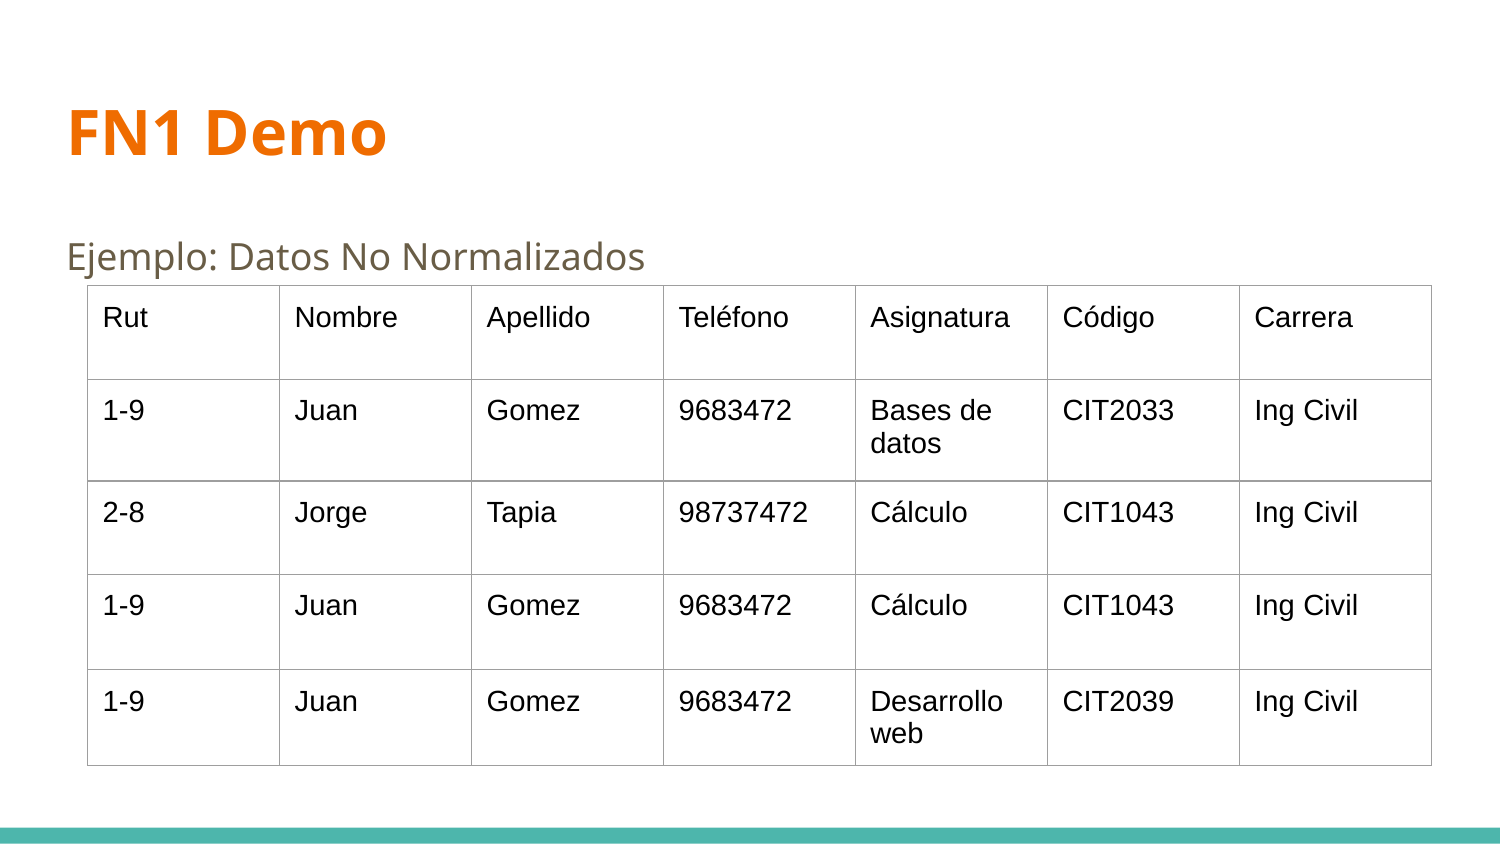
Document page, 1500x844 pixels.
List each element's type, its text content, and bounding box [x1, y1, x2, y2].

table_cell 2-8 [88, 482, 279, 574]
title FN1 Demo [51, 72, 1449, 189]
table_cell Gomez [472, 670, 663, 765]
table_cell 1-9 [88, 575, 279, 669]
table_cell Cálculo [856, 482, 1047, 574]
table_cell Cálculo [856, 575, 1047, 669]
list Ejemplo: Datos No Normalizados [51, 207, 1449, 750]
table_cell Ing Civil [1240, 482, 1431, 574]
table_header Apellido [472, 286, 663, 379]
table_header Nombre [280, 286, 471, 379]
table_header Carrera [1240, 286, 1431, 379]
table_cell 1-9 [88, 380, 279, 480]
table_header Asignatura [856, 286, 1047, 379]
table_cell 98737472 [664, 482, 855, 574]
table_cell Bases de datos [856, 380, 1047, 480]
table_cell Juan [280, 380, 471, 480]
table_cell CIT2039 [1048, 670, 1239, 765]
table_cell Gomez [472, 380, 663, 480]
table_cell Ing Civil [1240, 380, 1431, 480]
table_cell Tapia [472, 482, 663, 574]
table_header Teléfono [664, 286, 855, 379]
table_cell Ing Civil [1240, 575, 1431, 669]
table_cell Jorge [280, 482, 471, 574]
table_cell CIT1043 [1048, 575, 1239, 669]
table_header Código [1048, 286, 1239, 379]
table_cell 1-9 [88, 670, 279, 765]
table_cell Gomez [472, 575, 663, 669]
table_cell CIT1043 [1048, 482, 1239, 574]
table_cell Juan [280, 670, 471, 765]
table_cell Ing Civil [1240, 670, 1431, 765]
table_cell 9683472 [664, 380, 855, 480]
table_cell CIT2033 [1048, 380, 1239, 480]
table_cell 9683472 [664, 575, 855, 669]
table_cell Desarrollo web [856, 670, 1047, 765]
table_cell 9683472 [664, 670, 855, 765]
table_cell Juan [280, 575, 471, 669]
table_header Rut [88, 286, 279, 379]
